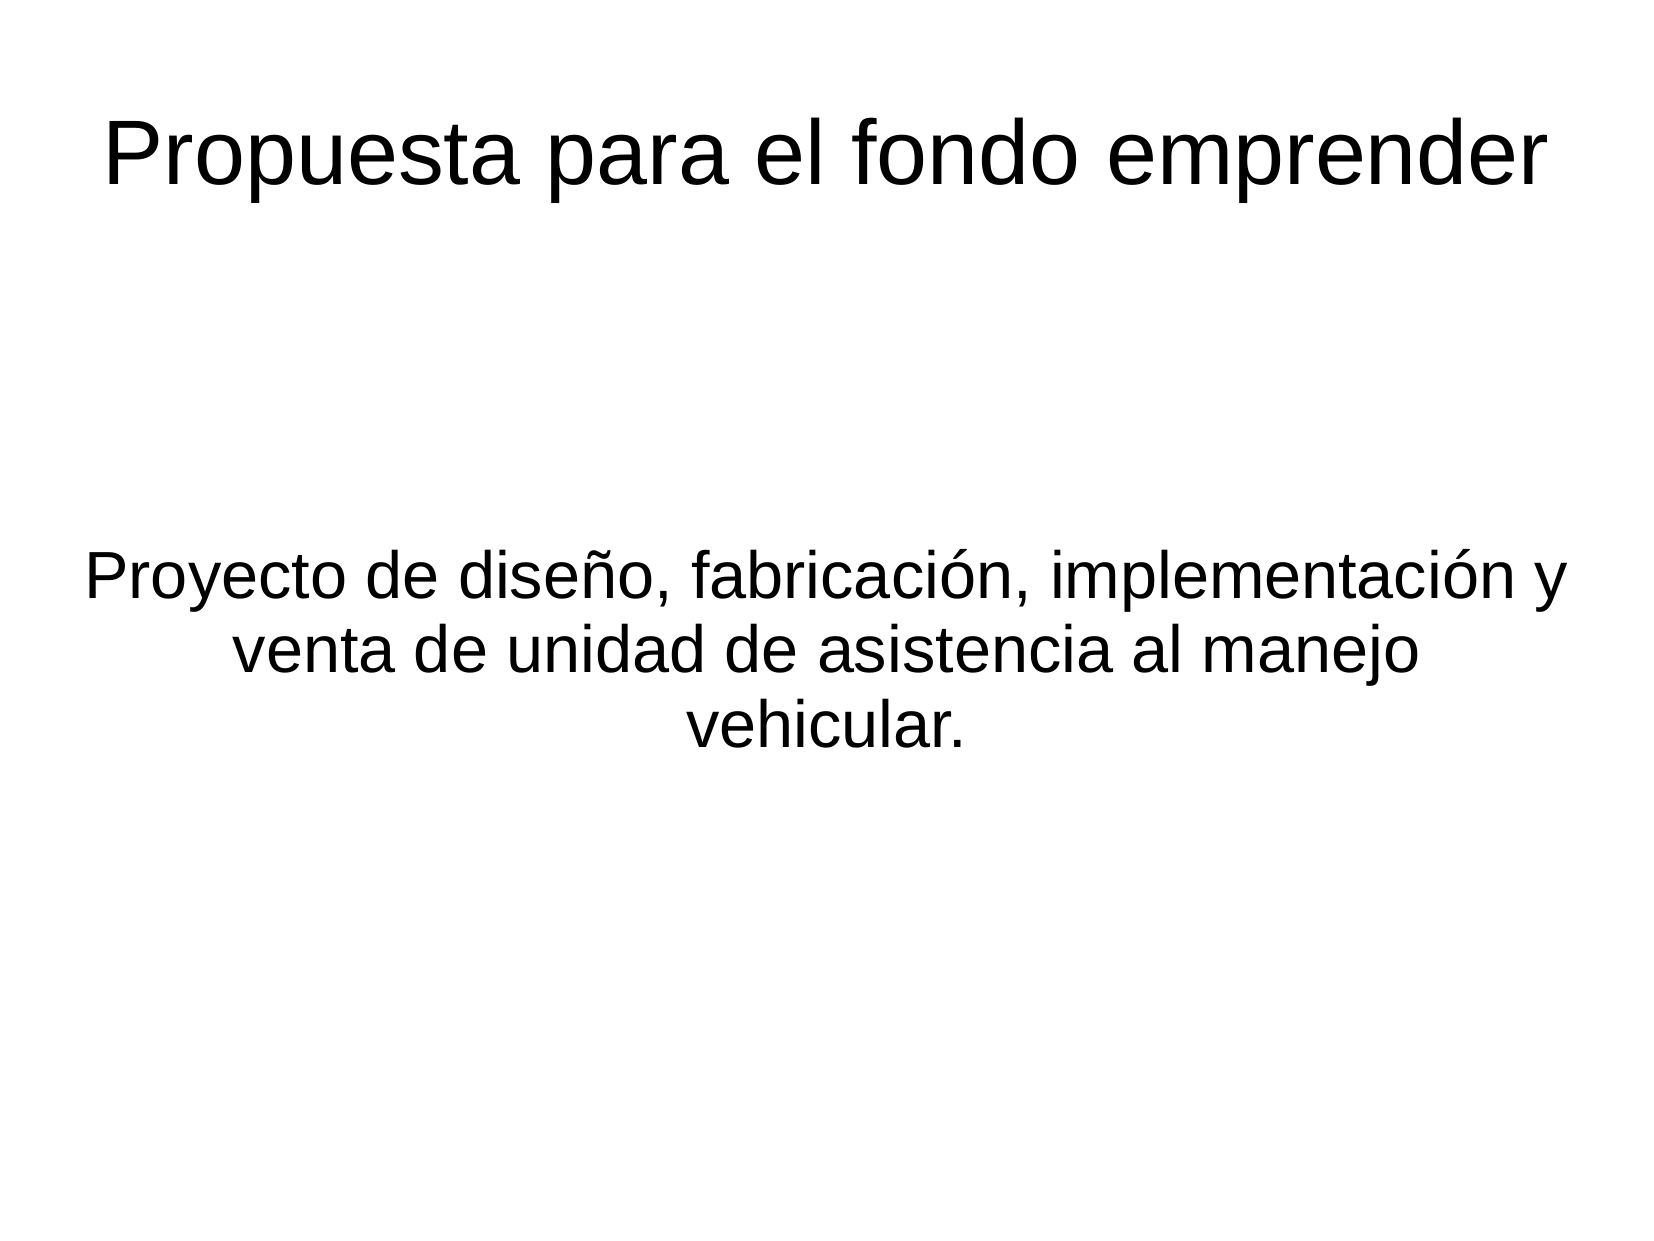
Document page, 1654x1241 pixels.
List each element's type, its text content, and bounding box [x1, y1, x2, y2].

subtitle Proyecto de diseño, fabricación, implementación y venta de unidad de asistencia al manejo vehicular. [82, 290, 1571, 1010]
title Propuesta para el fondo emprender [82, 49, 1571, 257]
